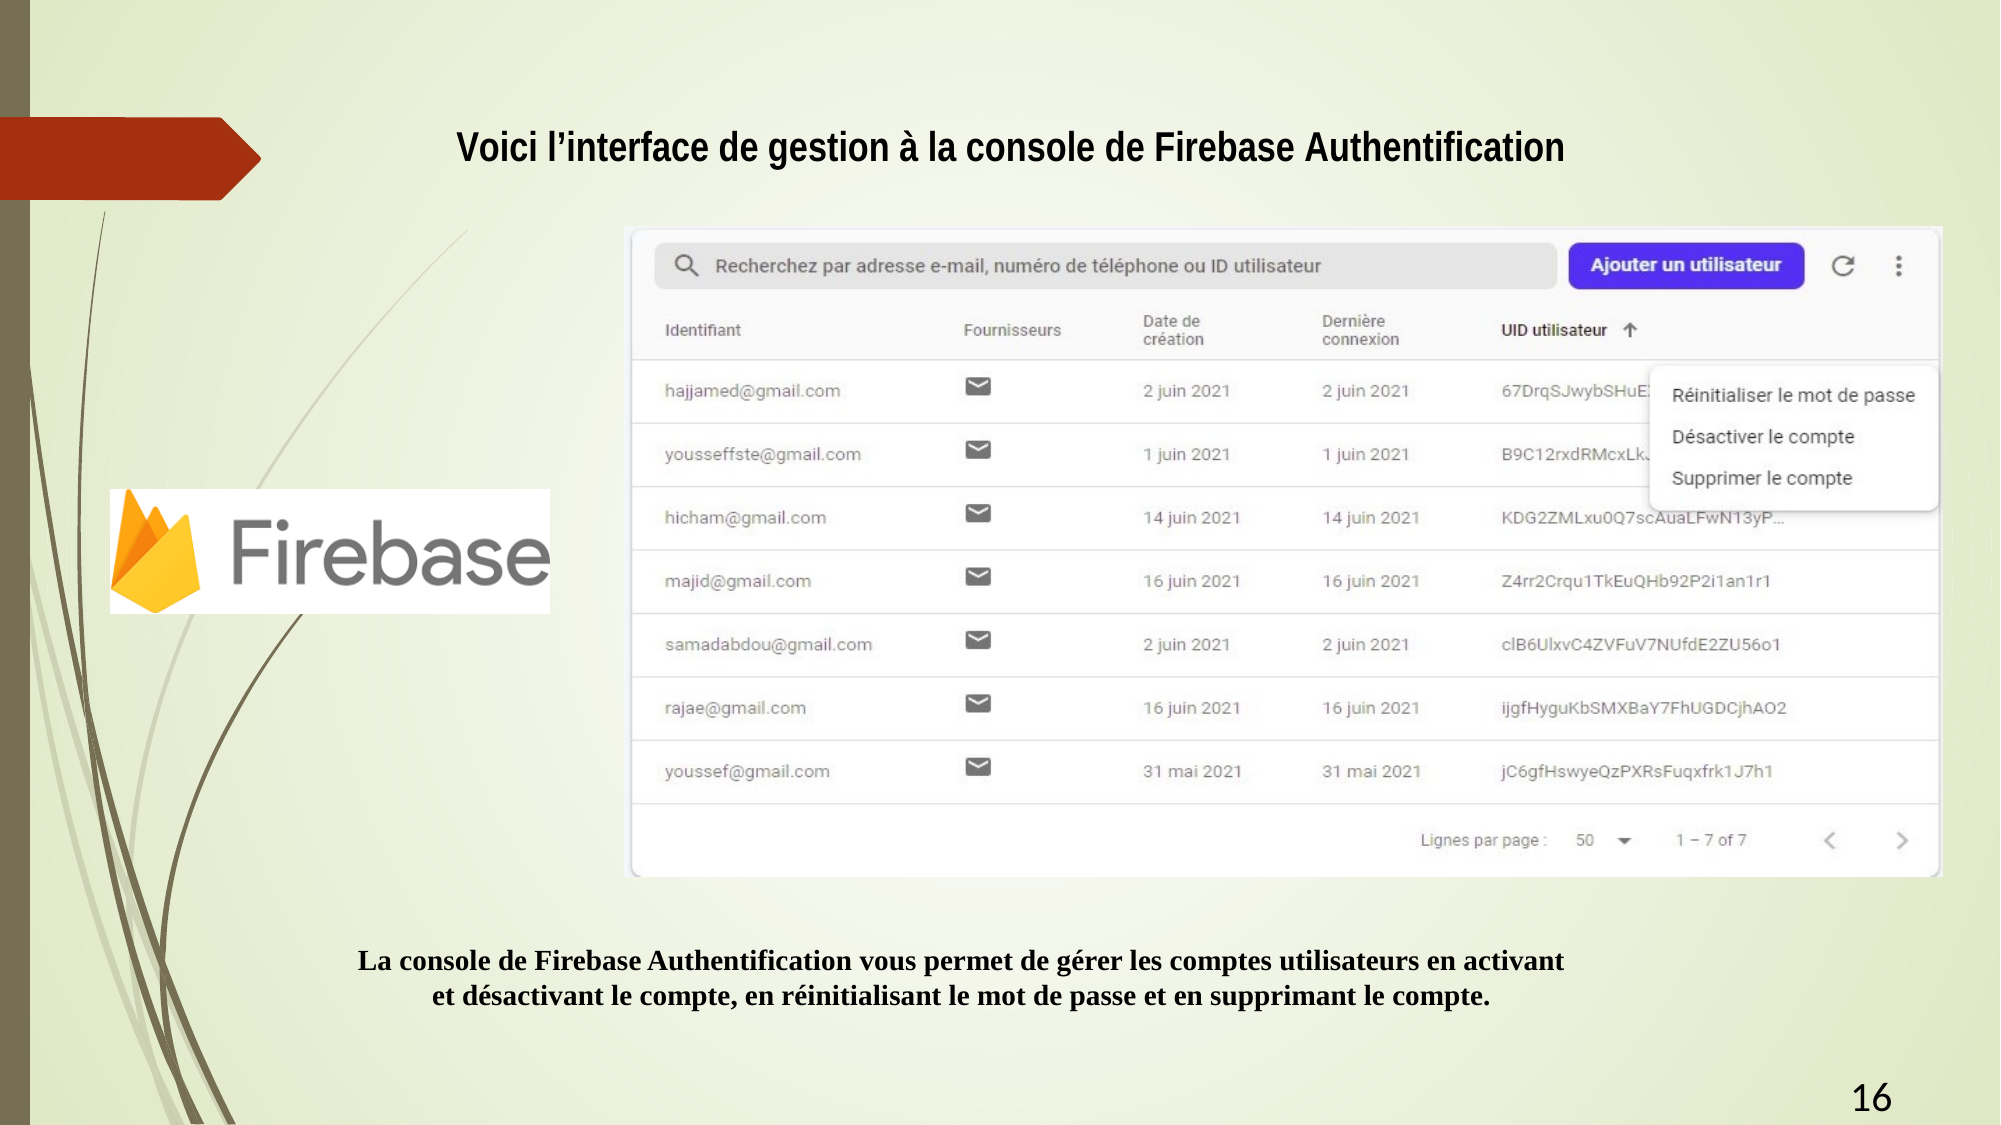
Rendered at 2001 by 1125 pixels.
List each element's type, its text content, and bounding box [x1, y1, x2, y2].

text_box 16 [1835, 1062, 1978, 1125]
text_box Voici l’interface de gestion à la console de Firebase Authentification [438, 126, 2000, 250]
title La console de Firebase Authentification vous permet de gérer les comptes utilisateurs en activant et désactivant le compte, en réinitialisant le mot de passe et en supprimant le compte. [329, 933, 1594, 1090]
picture [110, 489, 550, 614]
text_box [329, 707, 1792, 918]
picture [624, 250, 1943, 877]
